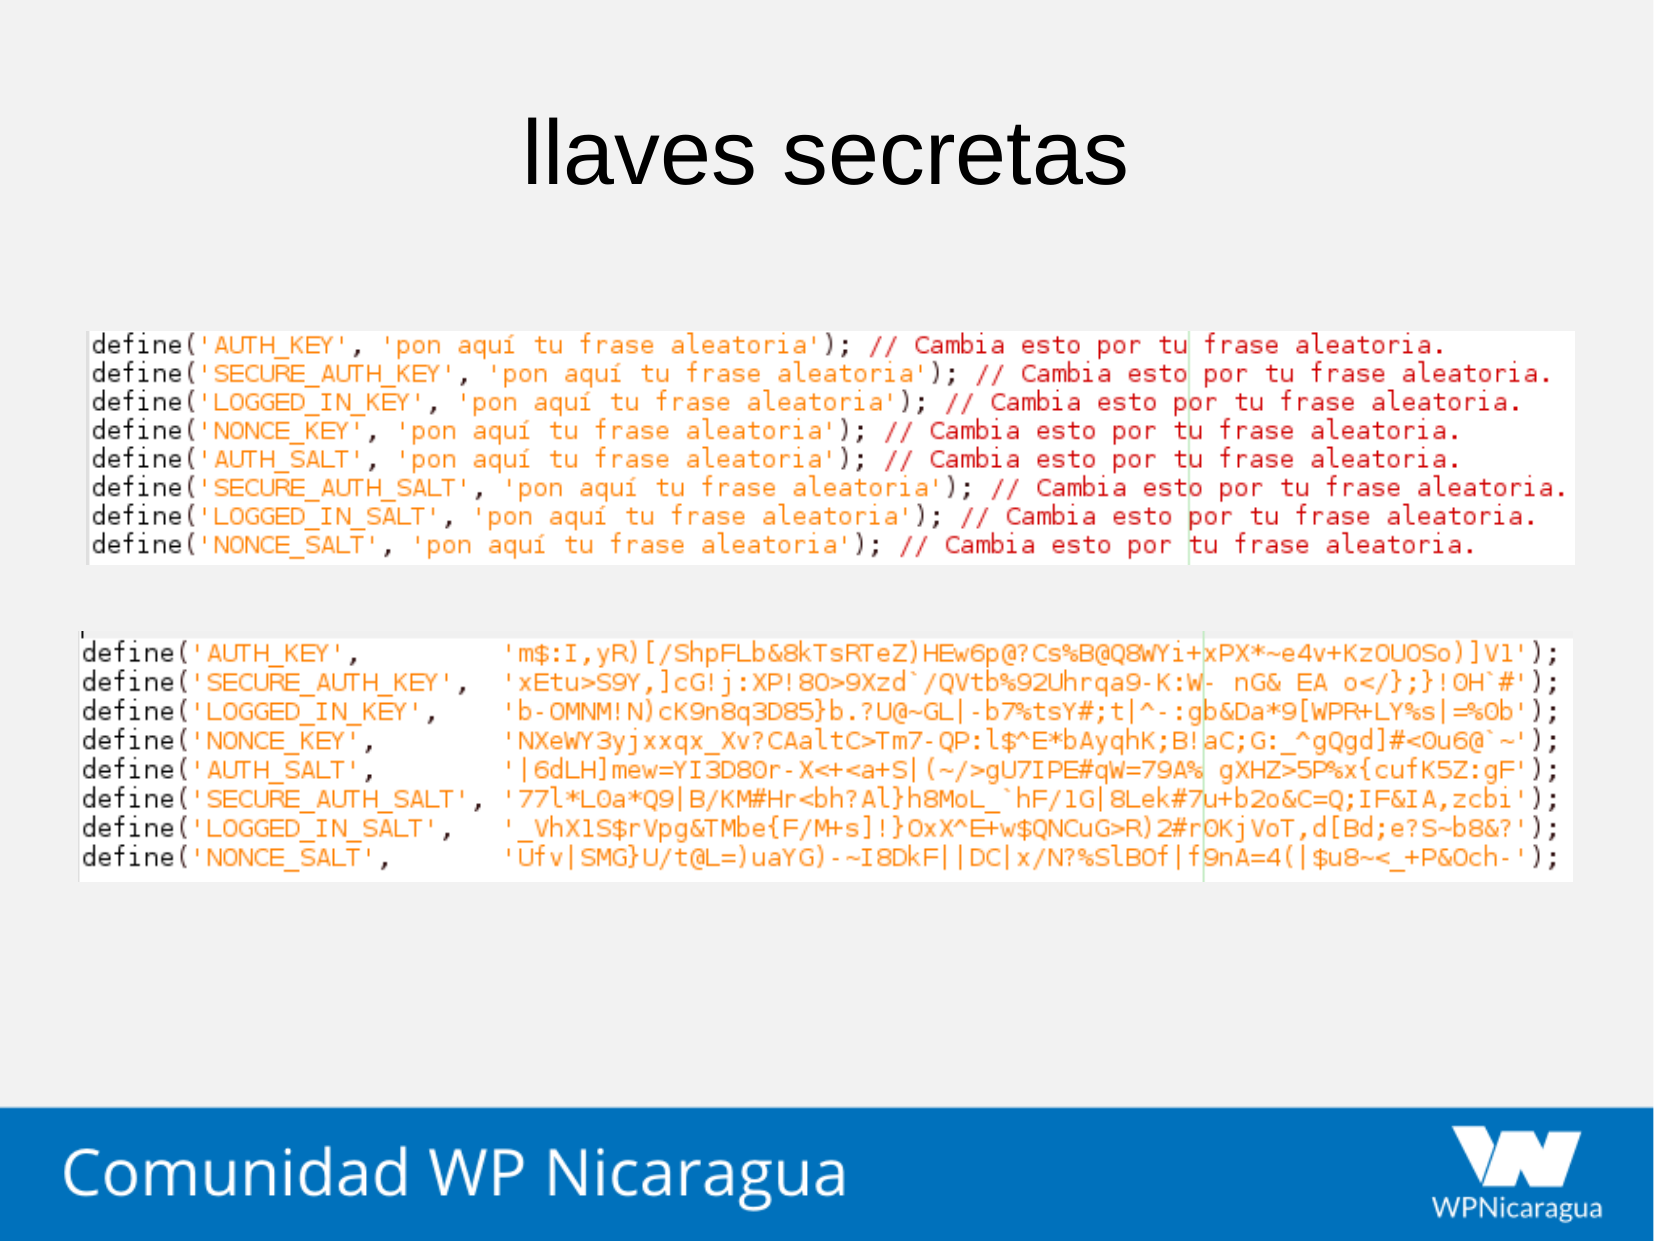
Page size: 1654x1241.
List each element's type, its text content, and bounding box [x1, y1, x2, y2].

title llaves secretas [82, 49, 1571, 257]
picture [0, 0, 1654, 1241]
